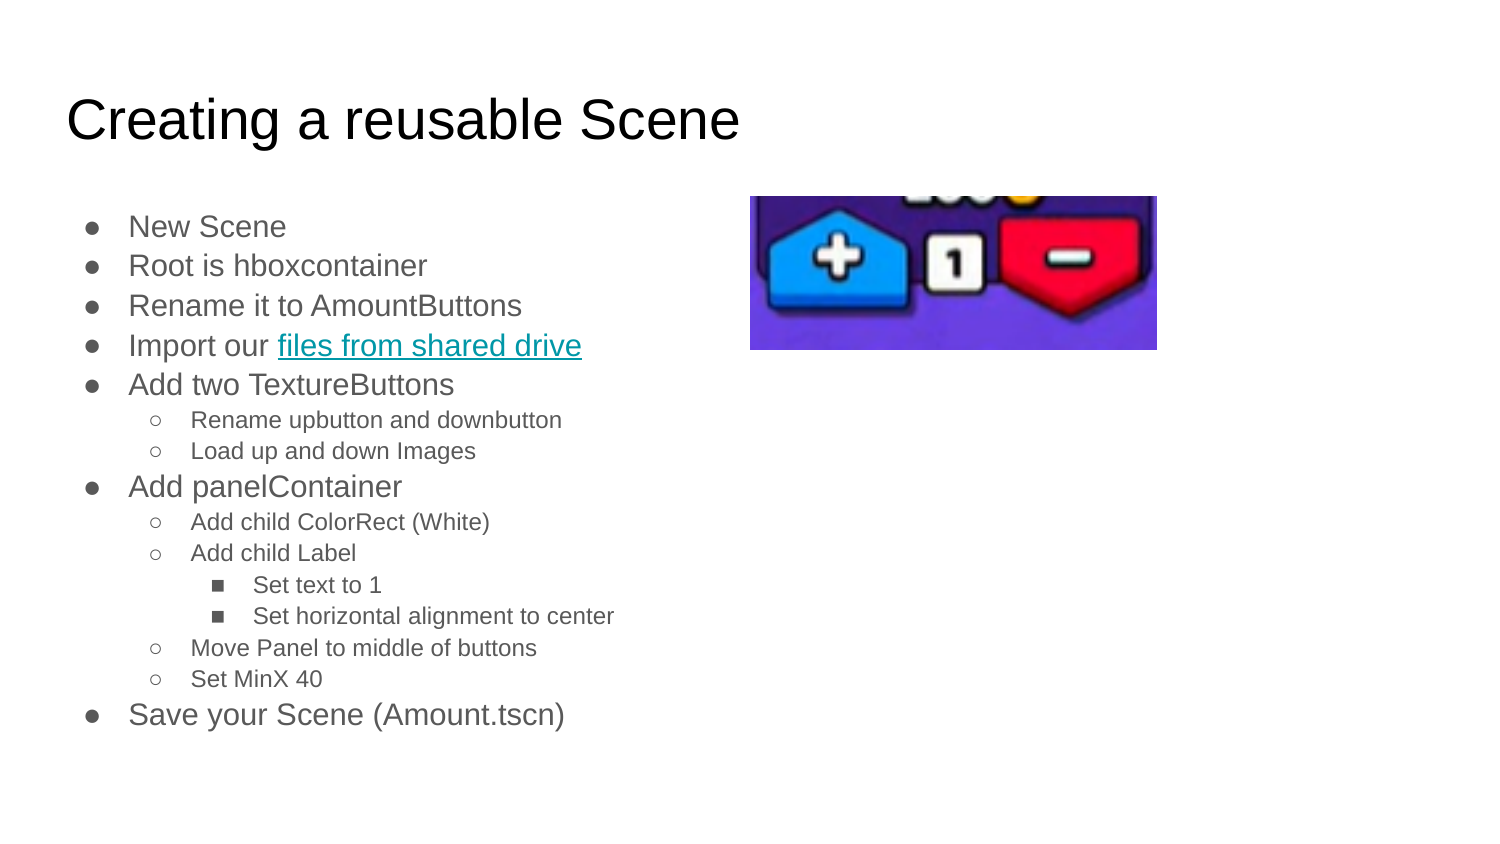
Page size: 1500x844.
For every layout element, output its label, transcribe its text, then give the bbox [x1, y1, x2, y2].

list New Scene Root is hboxcontainer Rename it to AmountButtons Import our files from shared drive Add two TextureButtons Rename upbutton and downbutton Load up and down Images Add panelContainer Add child ColorRect (White) Add child Label Set text to 1 Set horizontal alignment to center Move Panel to middle of buttons Set MinX 40 Save your Scene (Amount.tscn) [51, 189, 1449, 750]
picture [750, 196, 1157, 350]
title Creating a reusable Scene [51, 72, 1449, 167]
